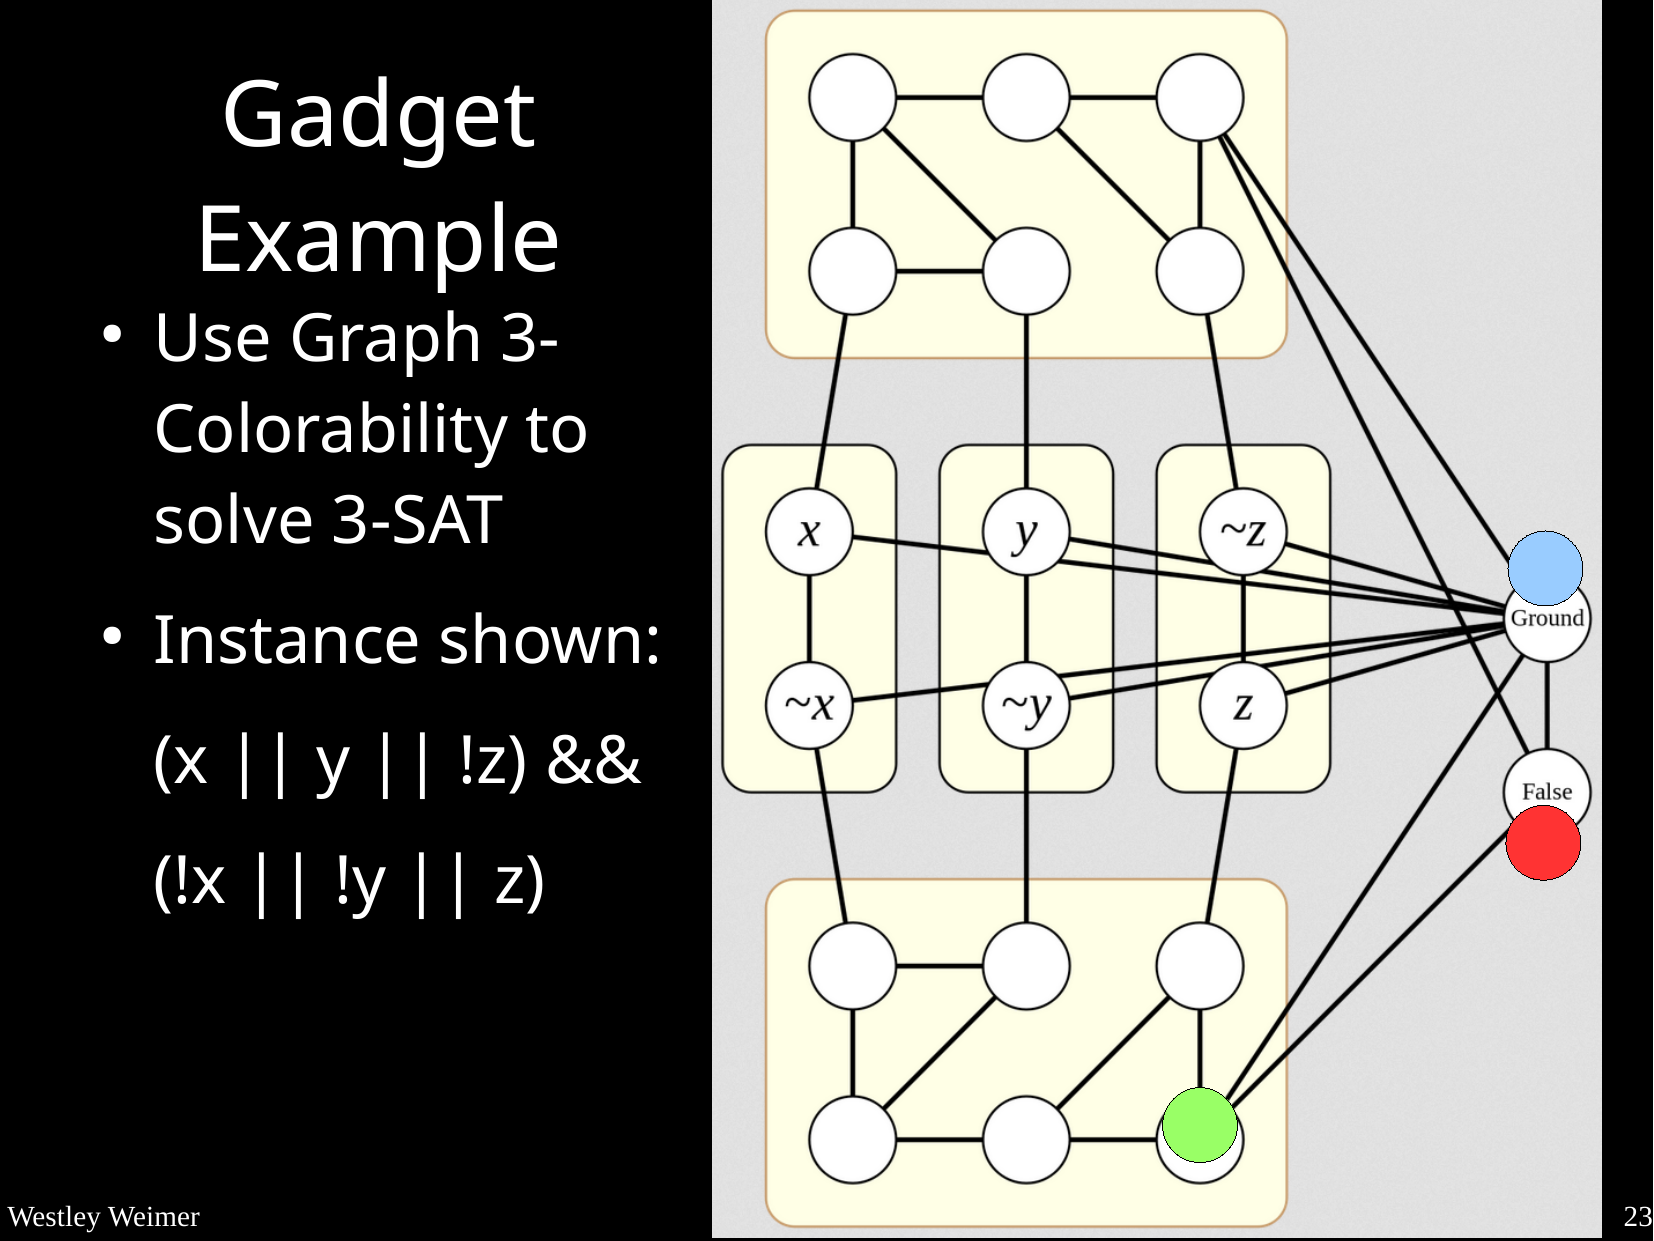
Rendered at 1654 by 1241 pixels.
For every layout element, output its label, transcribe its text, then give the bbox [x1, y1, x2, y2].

picture [712, 0, 1602, 1238]
title Gadget Example [82, 46, 676, 290]
text_box [1507, 530, 1583, 606]
list Use Graph 3-Colorability to solve 3-SAT Instance shown: (x || y || !z) && (!x || !y || z) [82, 290, 676, 1109]
text_box [1162, 1087, 1238, 1163]
text_box [1505, 805, 1581, 881]
